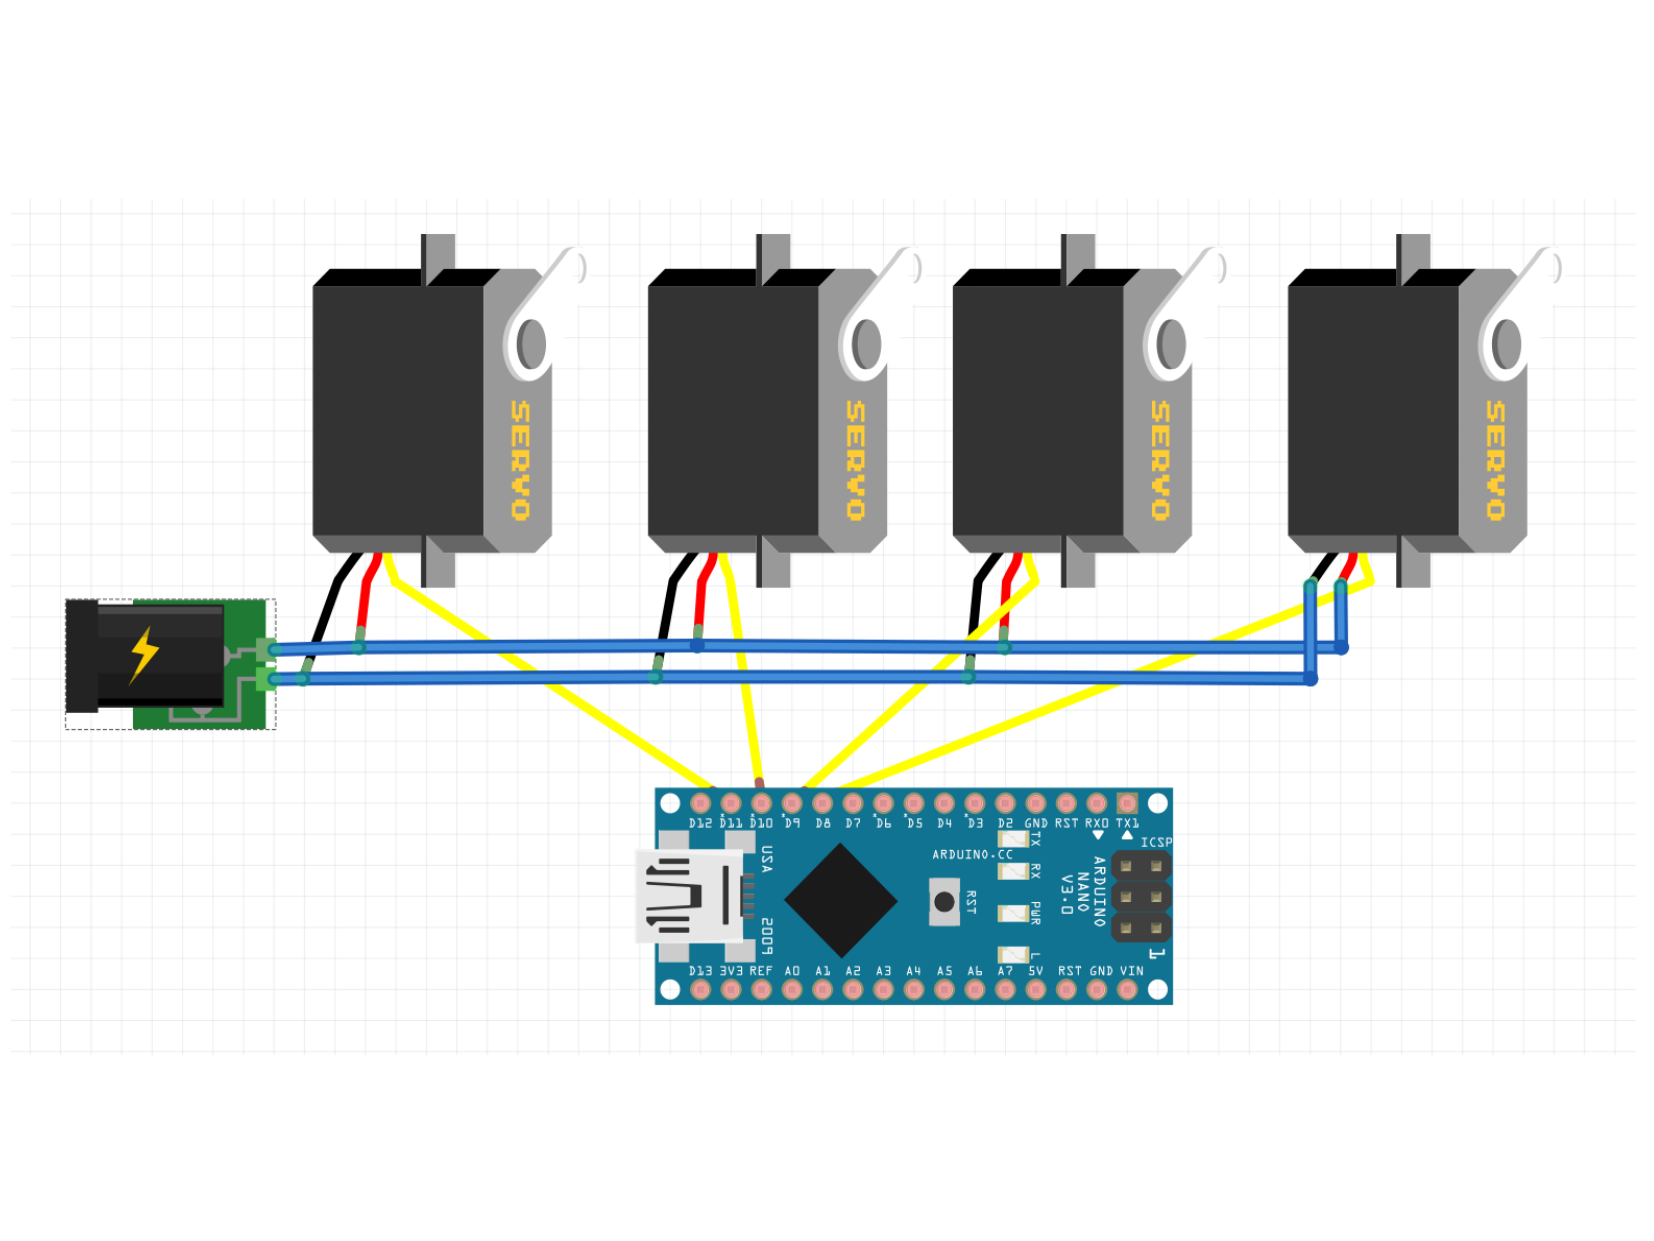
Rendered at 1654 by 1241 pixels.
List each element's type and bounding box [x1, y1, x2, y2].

picture [11, 199, 1636, 1055]
